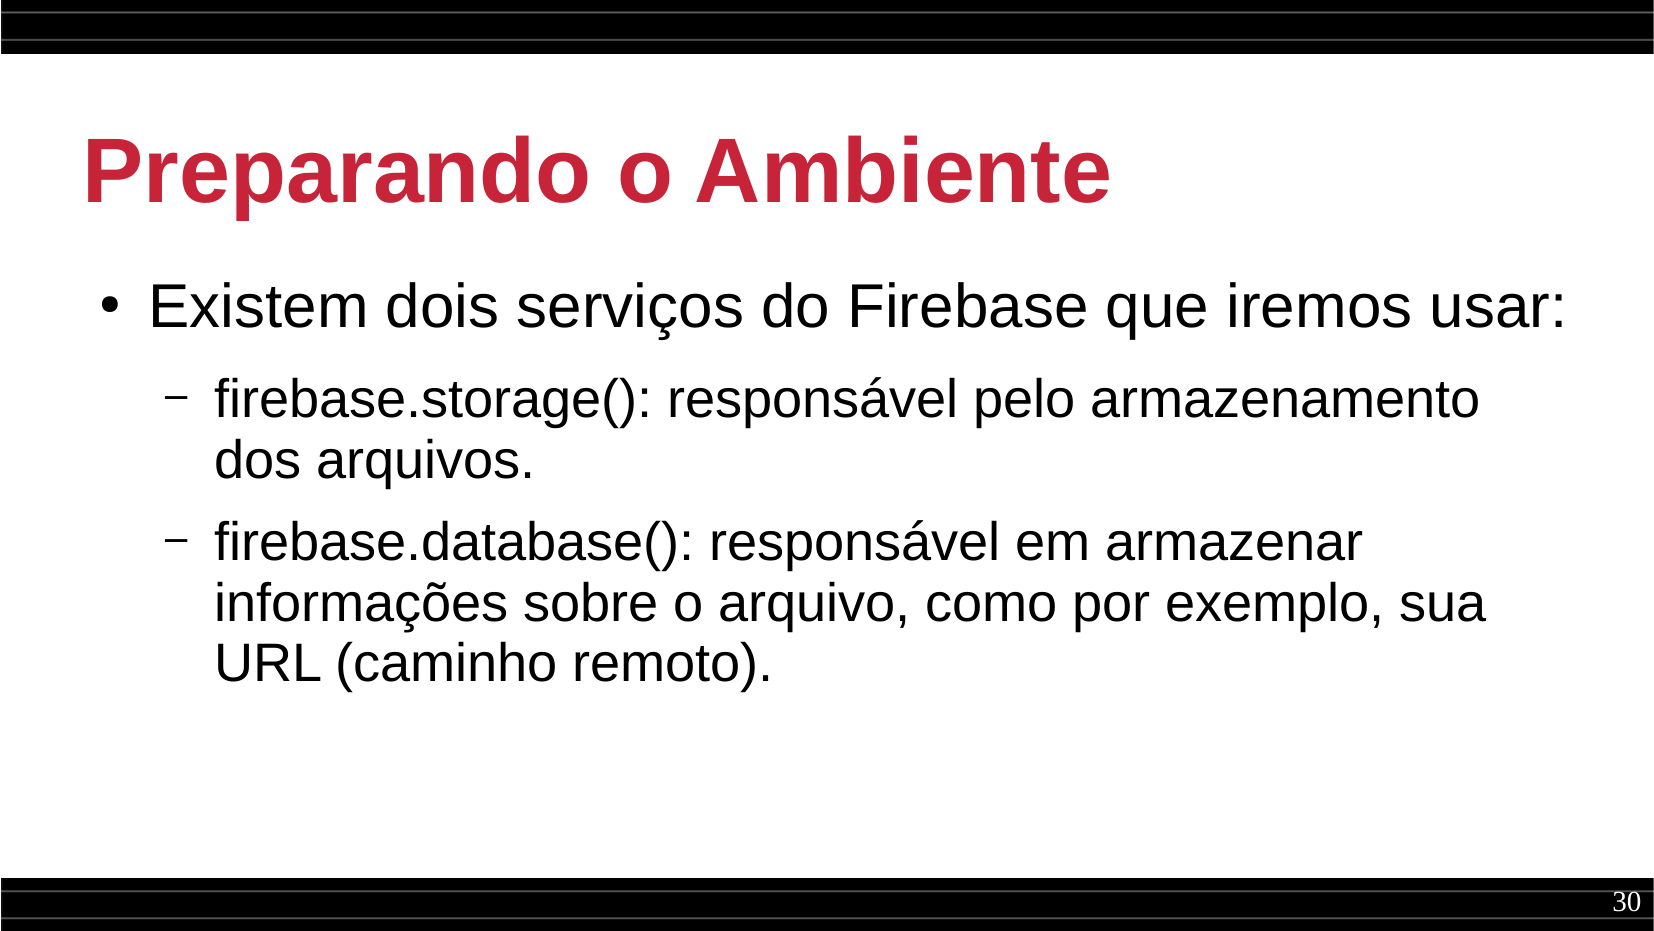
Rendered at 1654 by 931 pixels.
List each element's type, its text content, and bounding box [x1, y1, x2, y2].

list Existem dois serviços do Firebase que iremos usar: firebase.storage(): responsável pelo armazenamento dos arquivos. firebase.database(): responsável em armazenar informações sobre o arquivo, como por exemplo, sua URL (caminho remoto). [82, 271, 1571, 758]
picture [1, 878, 1654, 931]
title Preparando o Ambiente [82, 92, 1571, 249]
picture [1, 0, 1654, 54]
